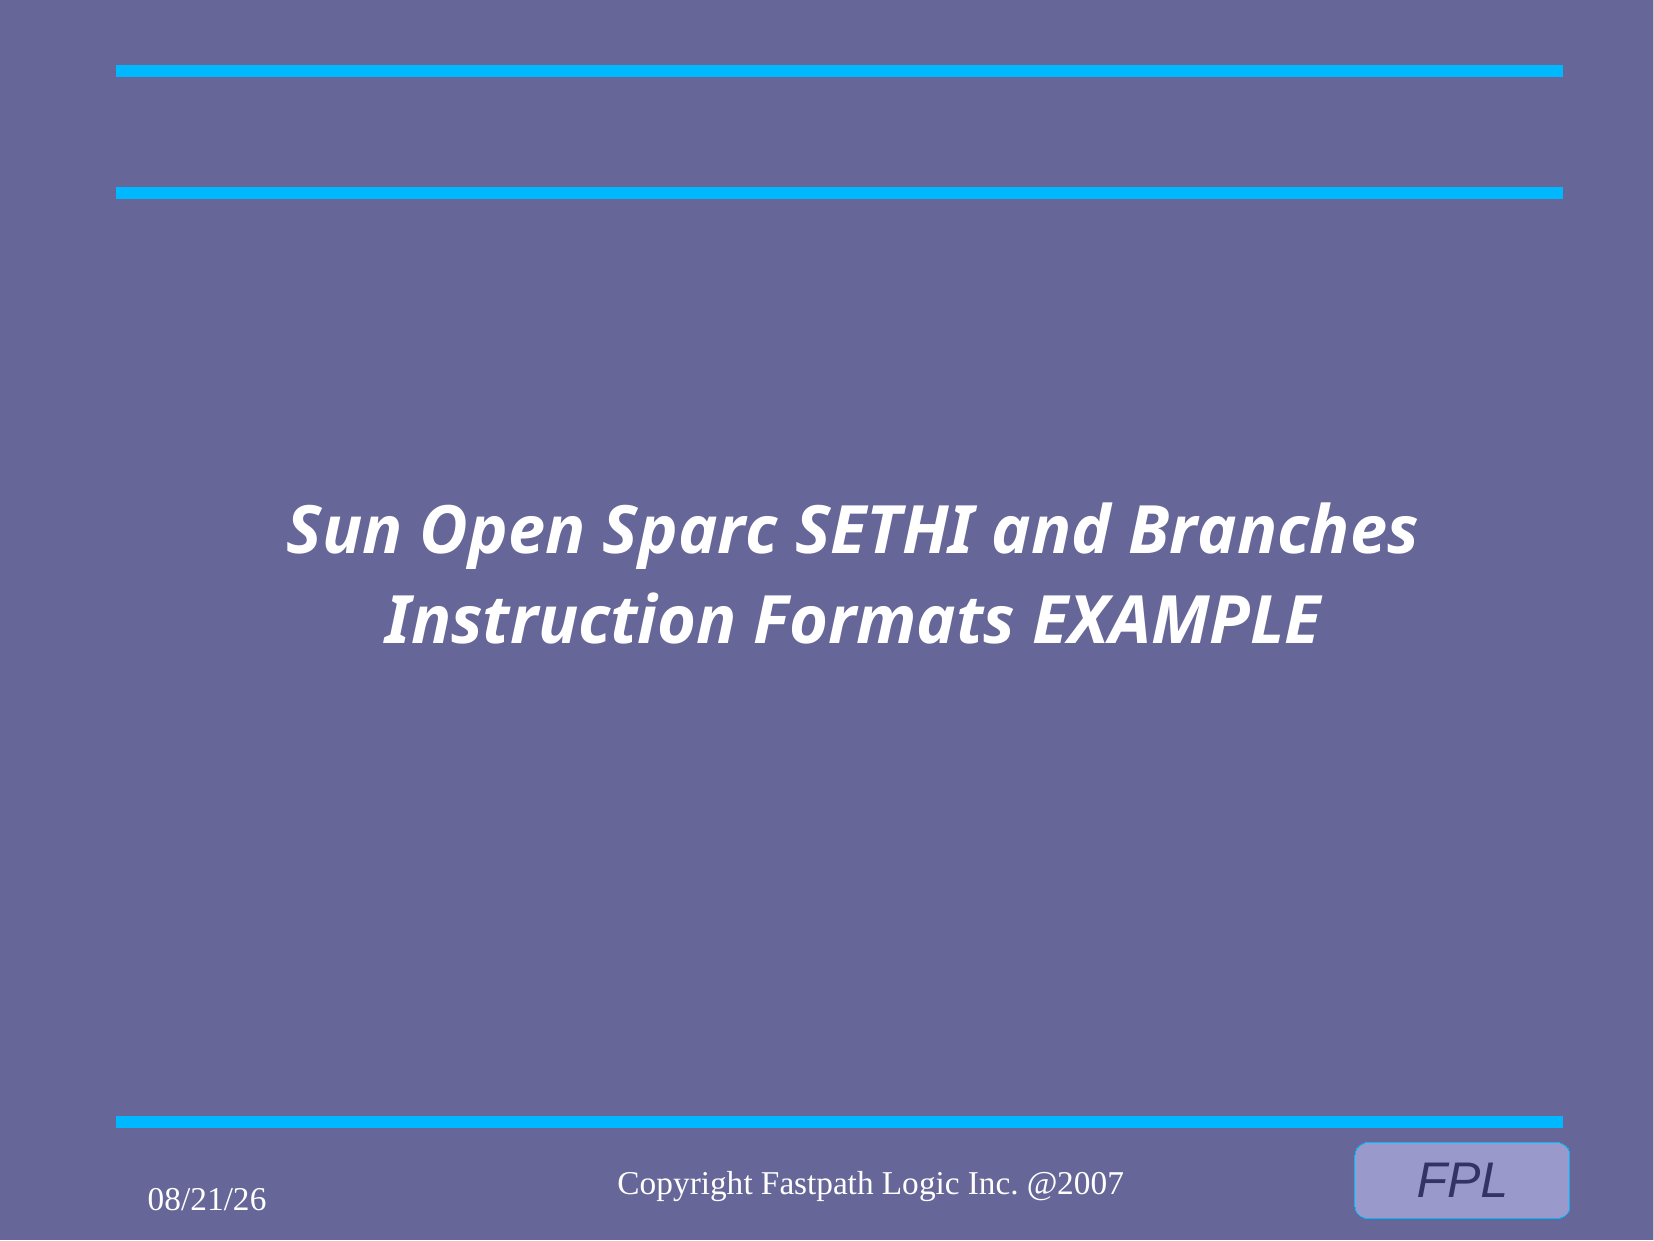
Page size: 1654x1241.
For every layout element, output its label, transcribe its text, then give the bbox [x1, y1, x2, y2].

title Sun Open Sparc SETHI and Branches Instruction Formats EXAMPLE [147, 346, 1560, 799]
